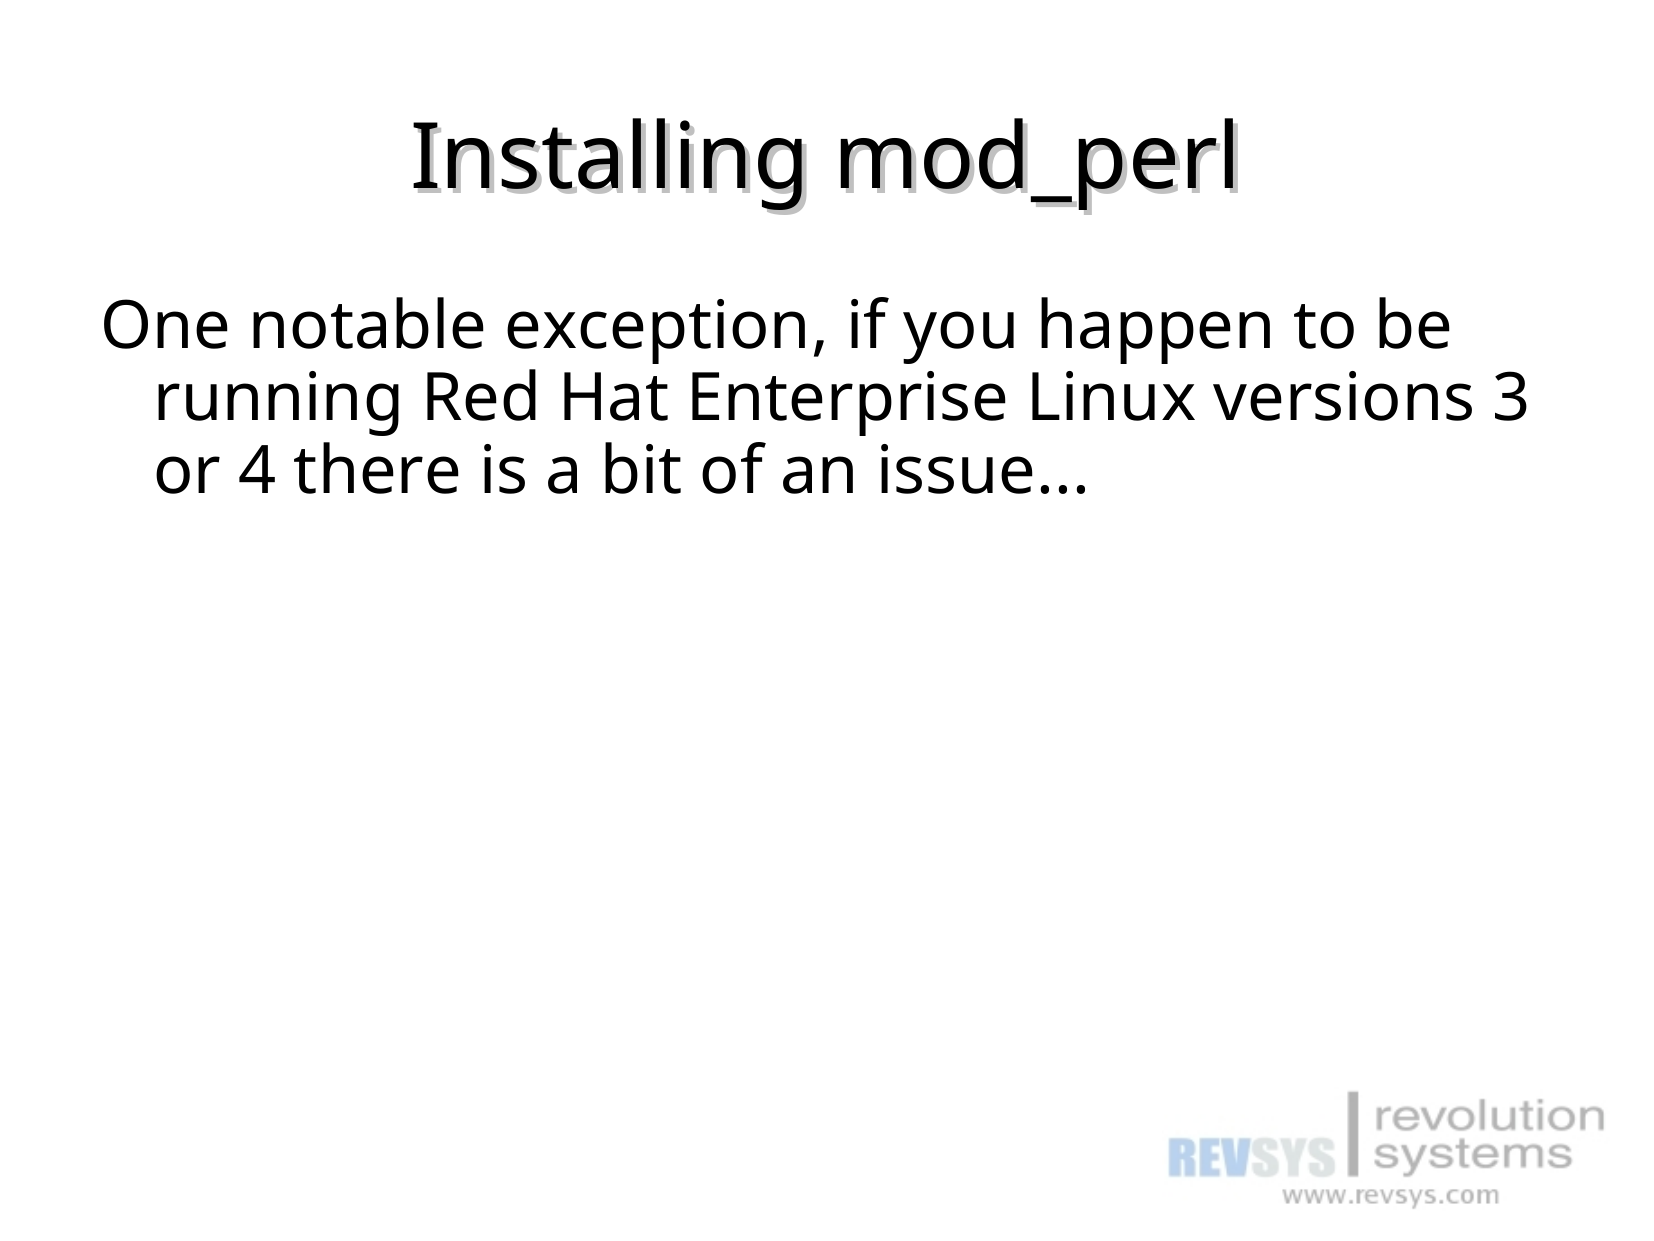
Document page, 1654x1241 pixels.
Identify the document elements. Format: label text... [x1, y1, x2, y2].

picture [1162, 1087, 1613, 1211]
title Installing mod_perl [82, 49, 1571, 257]
list One notable exception, if you happen to be running Red Hat Enterprise Linux versions 3 or 4 there is a bit of an issue... [82, 290, 1571, 1109]
